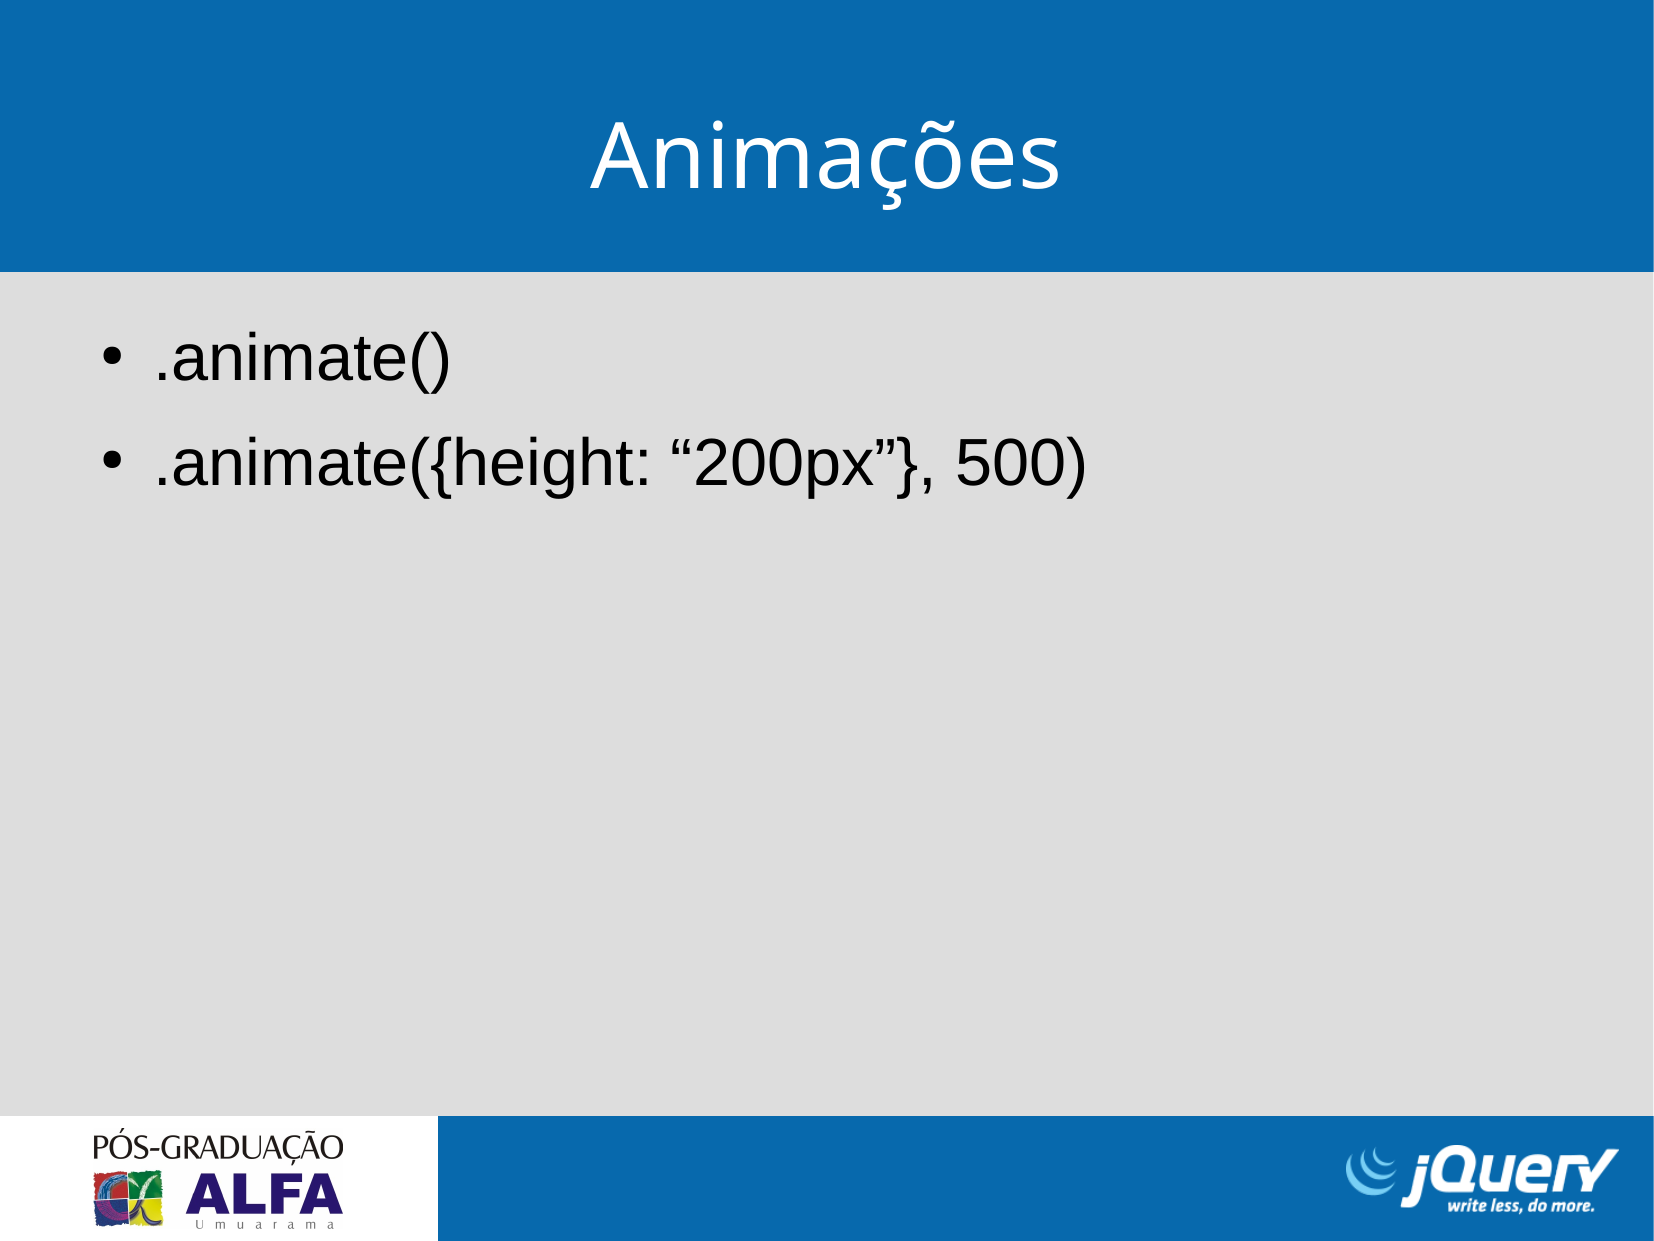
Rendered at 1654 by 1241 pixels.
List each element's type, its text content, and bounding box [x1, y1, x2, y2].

picture [0, 0, 1654, 272]
picture [438, 1116, 1654, 1241]
title Animações [82, 49, 1571, 257]
list .animate() .animate({height: “200px”}, 500) [82, 320, 1571, 1040]
picture [93, 1128, 343, 1229]
